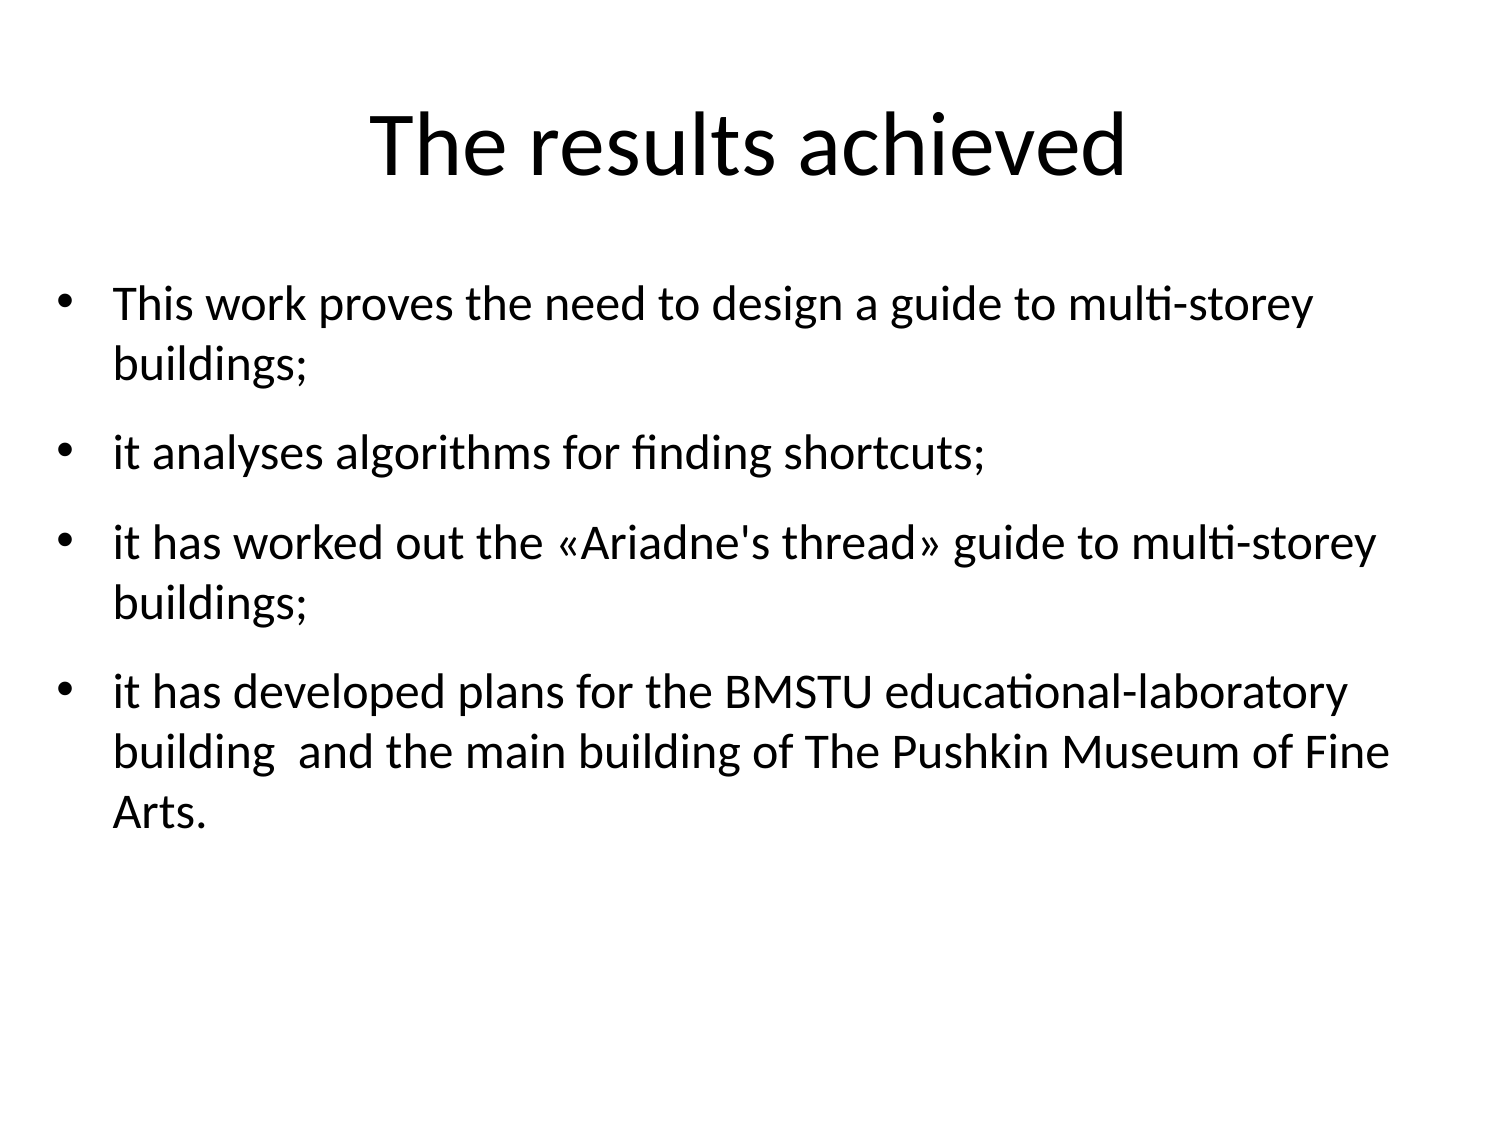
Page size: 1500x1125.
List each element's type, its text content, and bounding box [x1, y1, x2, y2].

title The results achieved [75, 45, 1425, 233]
list This work proves the need to design a guide to multi-storey buildings; it analyses algorithms for finding shortcuts; it has worked out the «Ariadne's thread» guide to multi-storey buildings; it has developed plans for the BMSTU educational-laboratory building and the main building of The Pushkin Museum of Fine Arts. [41, 262, 1459, 1005]
